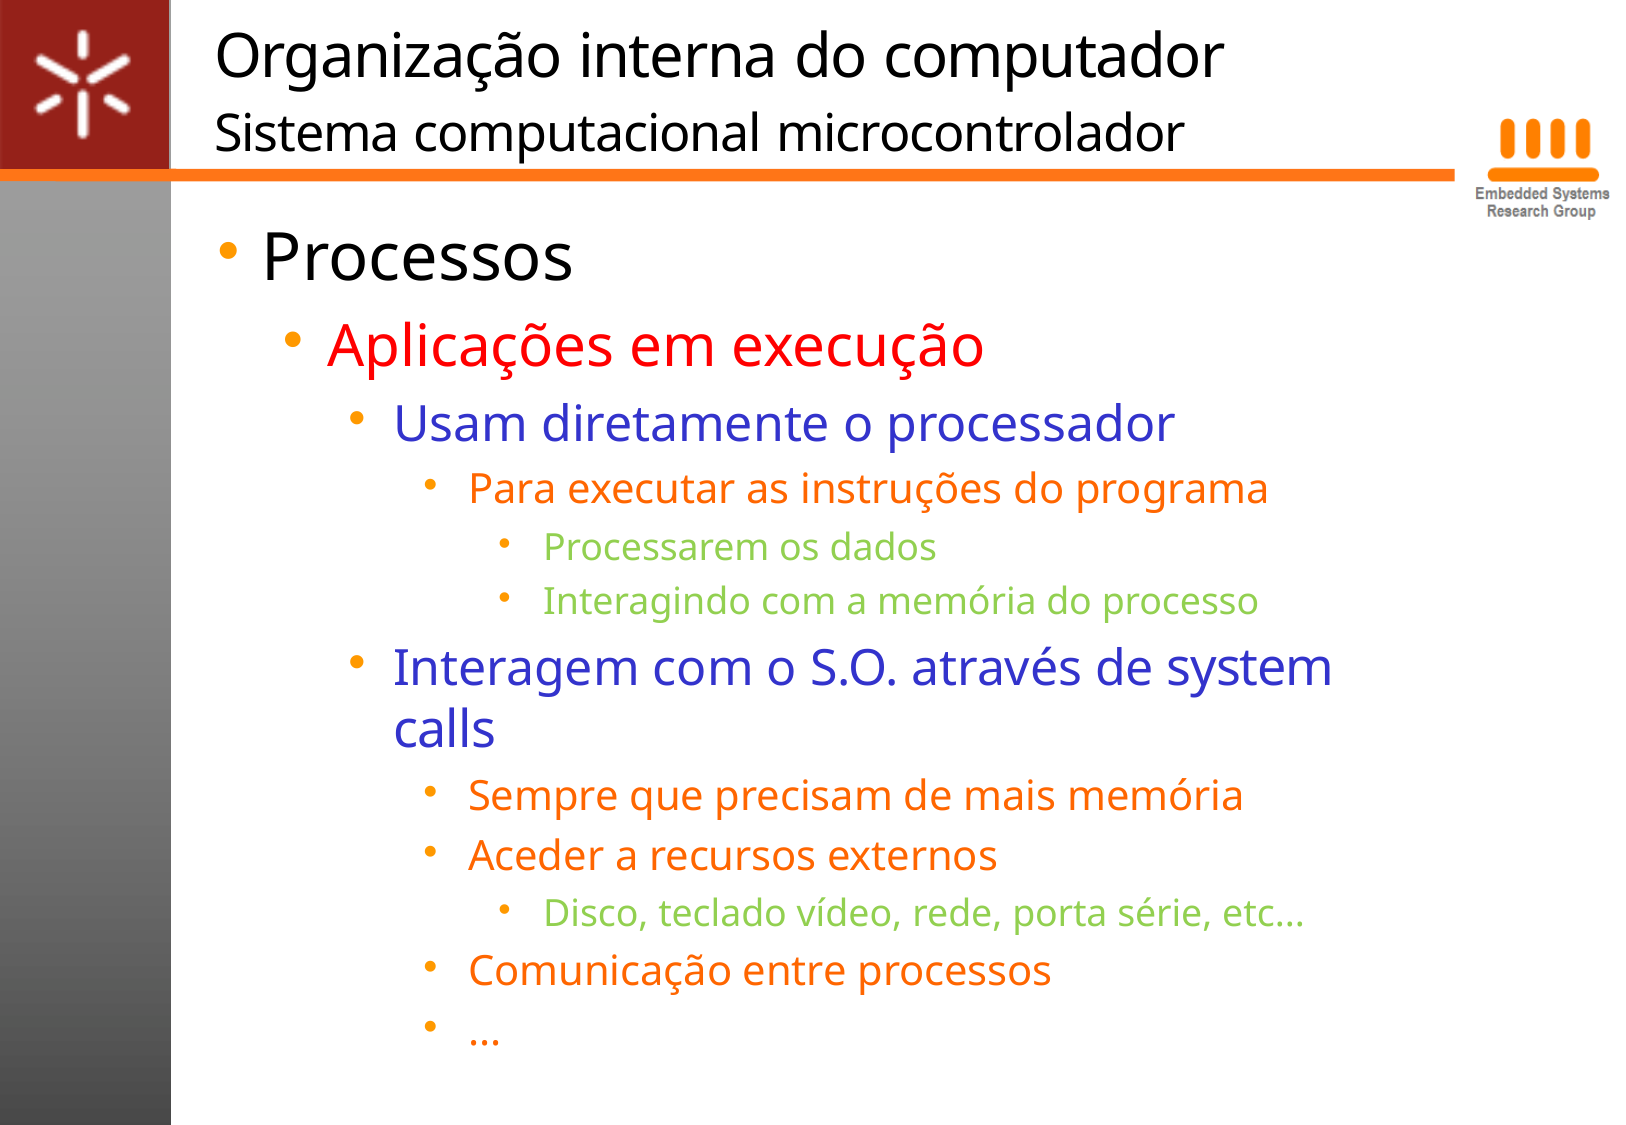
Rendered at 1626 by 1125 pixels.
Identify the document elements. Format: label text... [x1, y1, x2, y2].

picture [1475, 118, 1610, 220]
picture [0, 182, 171, 1125]
picture [0, 0, 171, 169]
text_box Processos Aplicações em execução Usam diretamente o processador Para executar as instruções do programa Processarem os dados Interagindo com a memória do processo Interagem com o S.O. através de system calls Sempre que precisam de mais memória Aceder a recursos externos Disco, teclado vídeo, rede, porta série, etc... Comunicação entre processos ... [215, 196, 1412, 1054]
title Organização interna do computador Sistema computacional microcontrolador [212, 16, 1453, 306]
